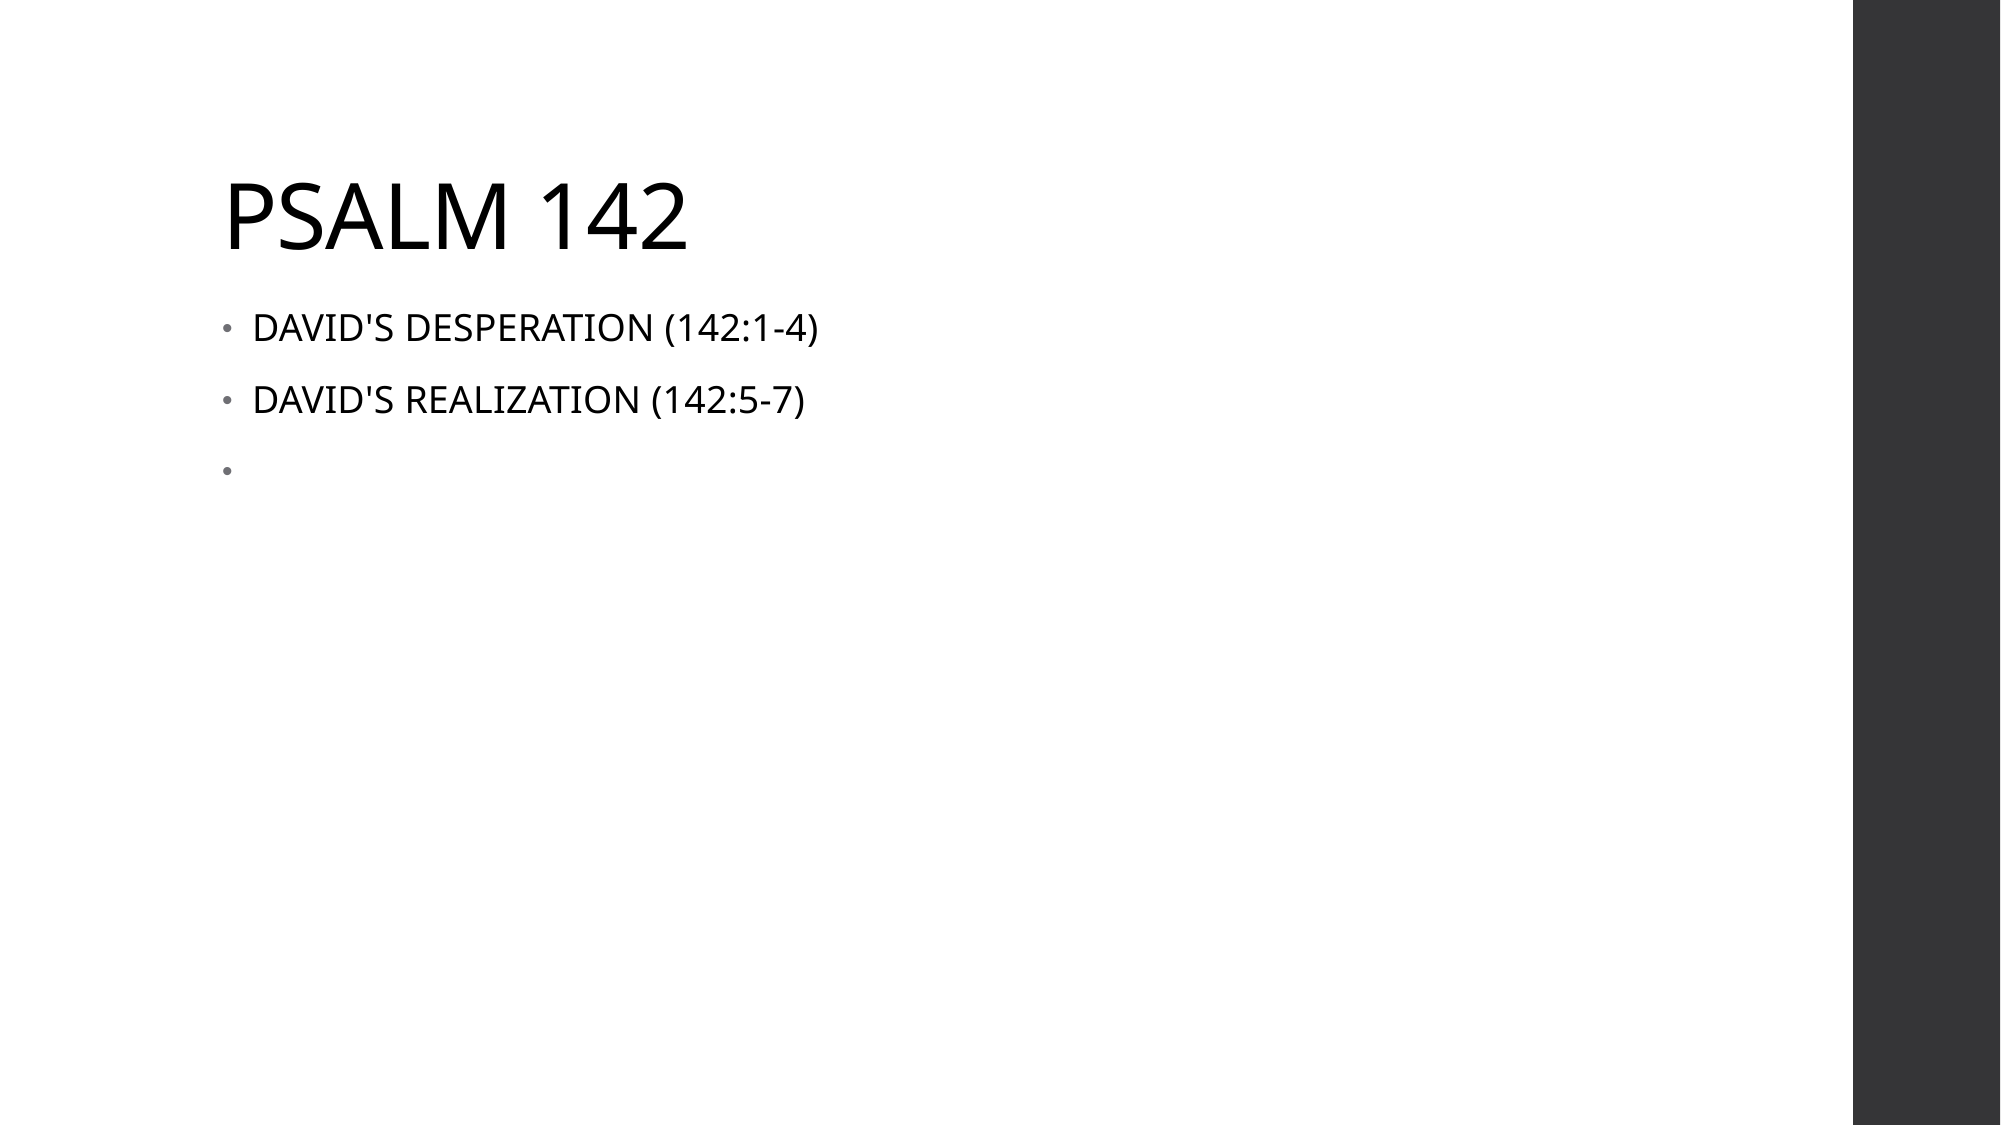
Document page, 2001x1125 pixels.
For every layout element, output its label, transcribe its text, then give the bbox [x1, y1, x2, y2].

list DAVID'S DESPERATION (142:1-4) DAVID'S REALIZATION (142:5-7) [206, 299, 1617, 1014]
title PSALM 142 [206, 60, 1797, 278]
